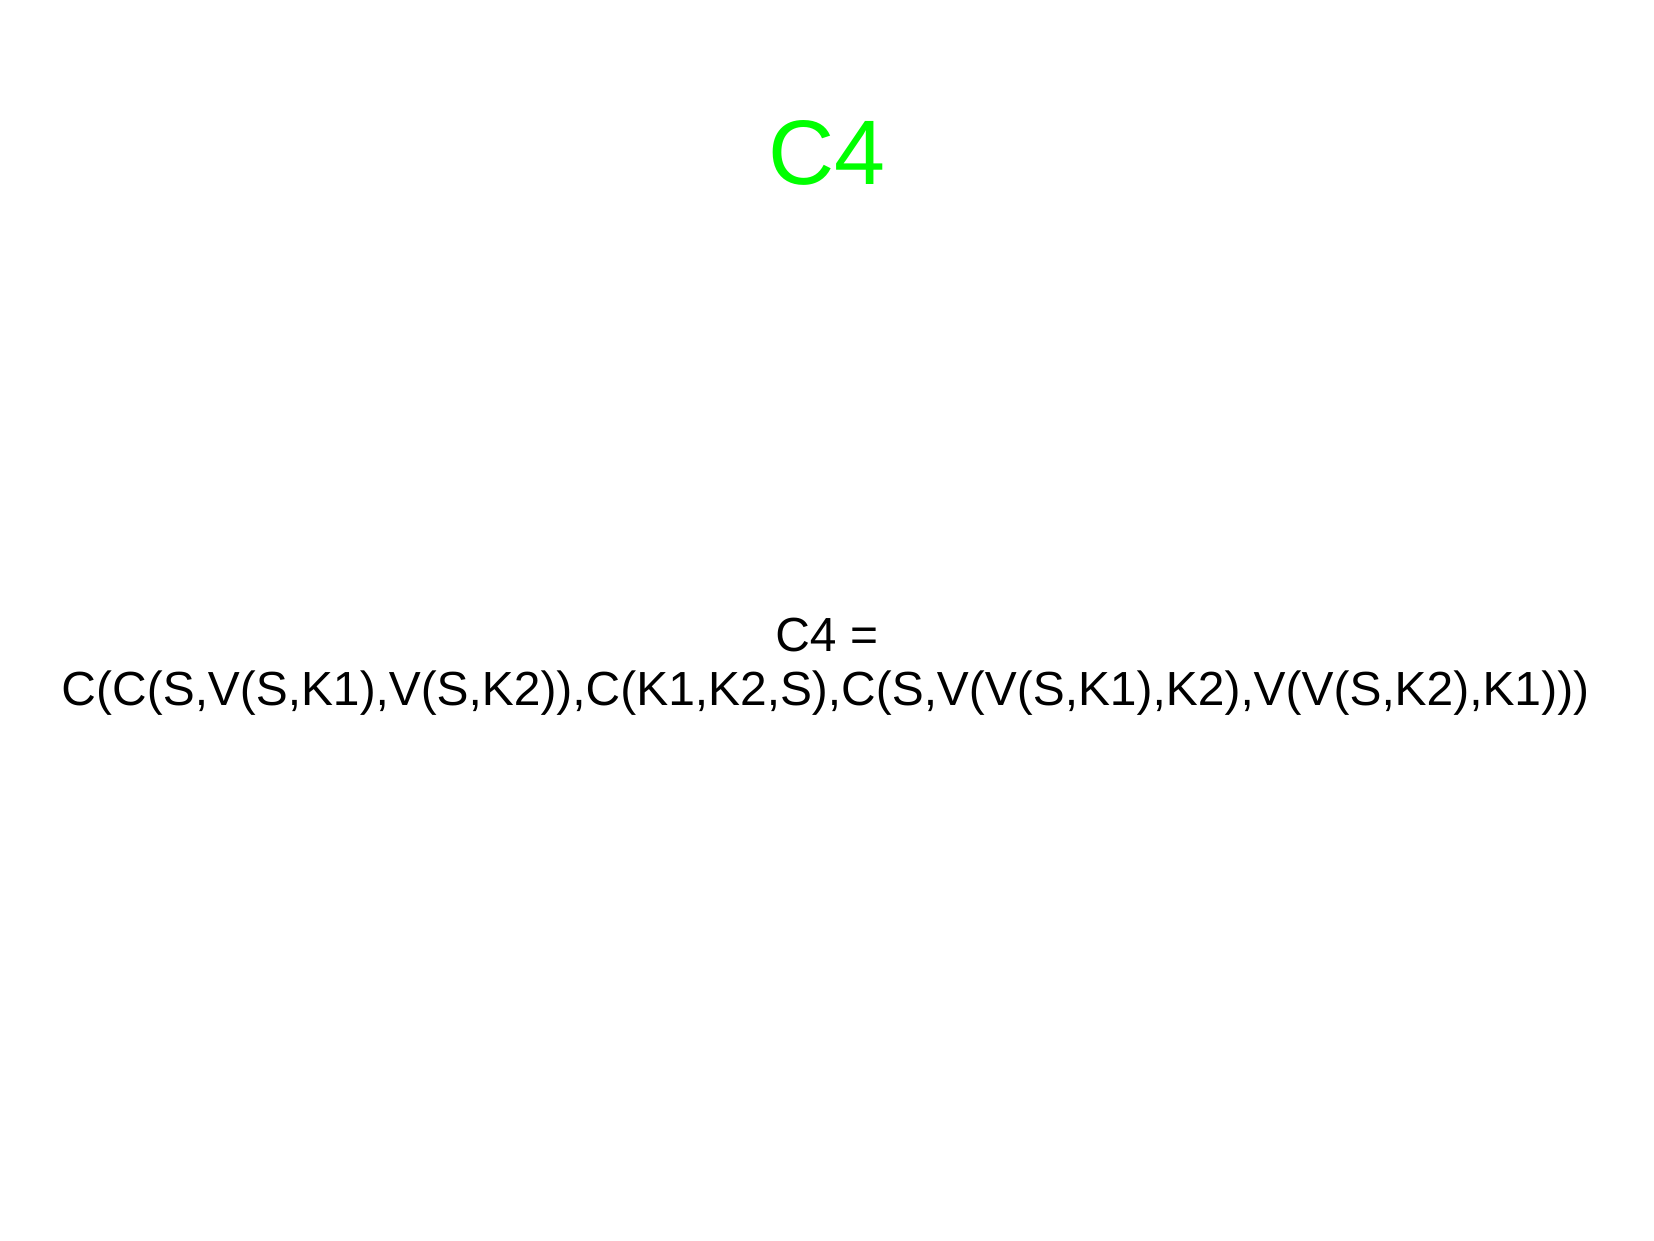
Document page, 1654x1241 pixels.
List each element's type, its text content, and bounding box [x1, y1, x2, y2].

title C4 [82, 49, 1571, 257]
subtitle C4 = C(C(S,V(S,K1),V(S,K2)),C(K1,K2,S),C(S,V(V(S,K1),K2),V(V(S,K2),K1))) [35, 555, 1619, 768]
